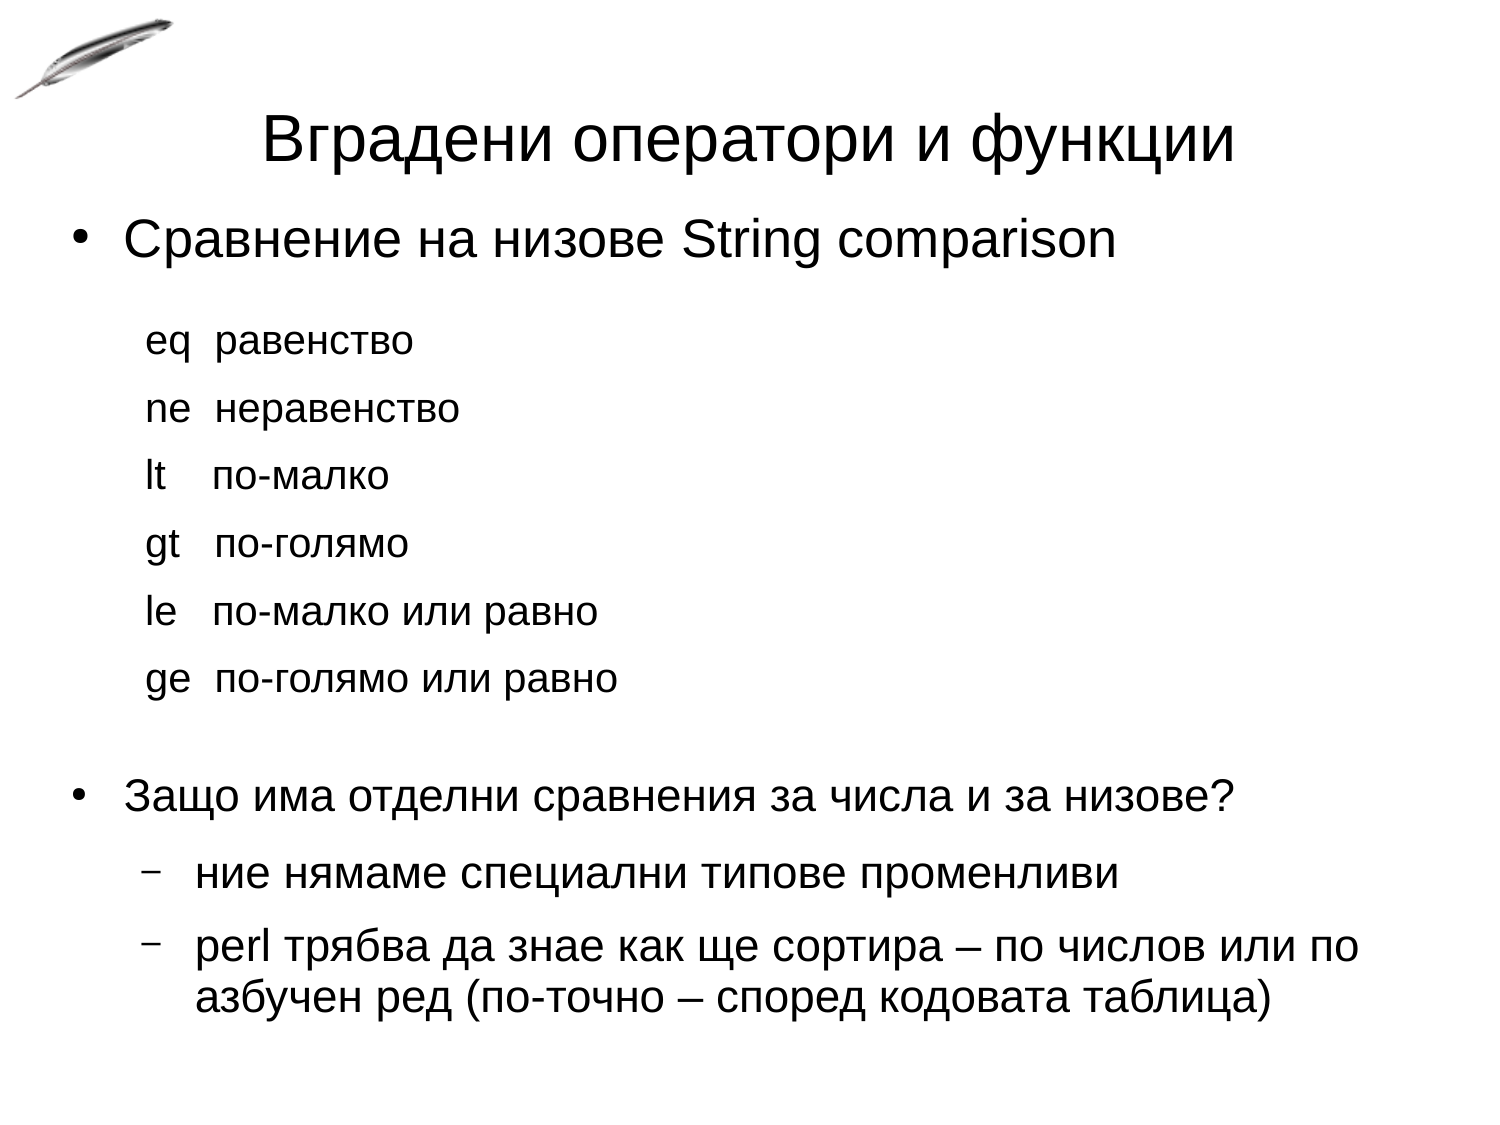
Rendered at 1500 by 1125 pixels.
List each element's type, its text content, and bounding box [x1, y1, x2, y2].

list Сравнение на низове String comparison eq равенство ne неравенство lt по-малко gt по-голямо le по-малко или равно ge по-голямо или равно Защо има отделни сравнения за числа и за низове? ние нямаме специални типове променливи perl трябва да знае как ще сортира – по числов или по азбучен ред (по-точно – според кодовата таблица) [53, 207, 1447, 1084]
title Вградени оператори и функции [75, 44, 1425, 207]
picture [11, 17, 179, 101]
